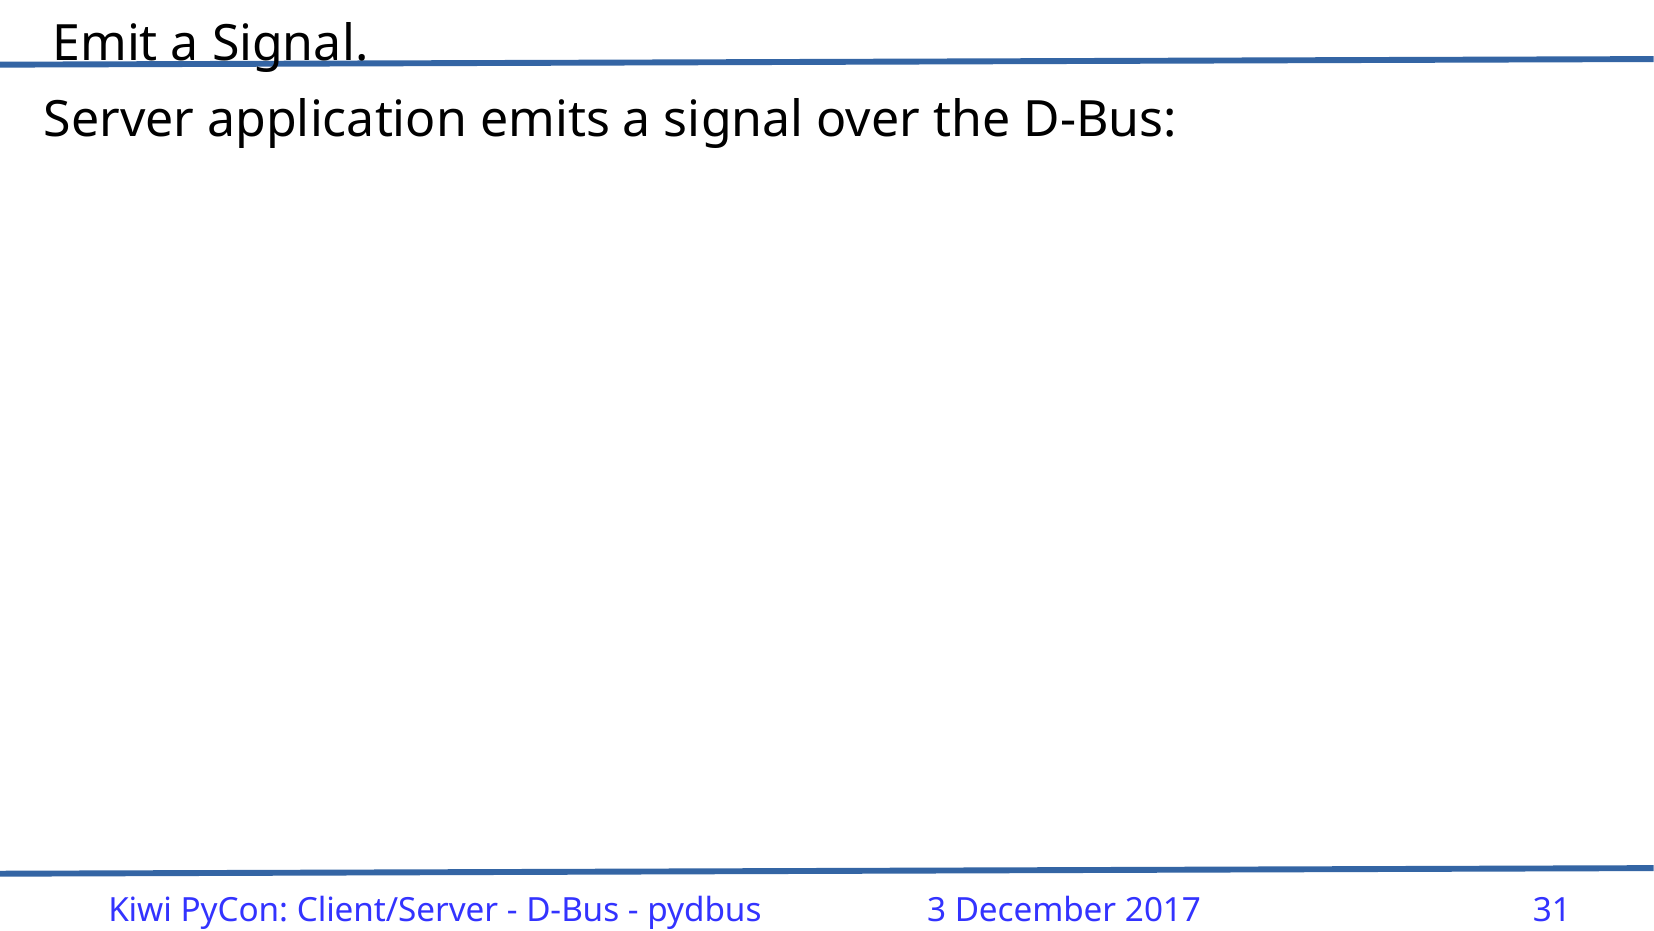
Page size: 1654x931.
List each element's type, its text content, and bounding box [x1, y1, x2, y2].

text_box Emit a Signal. [37, 0, 1540, 76]
text_box Server application emits a signal over the D-Bus: [29, 75, 1531, 843]
